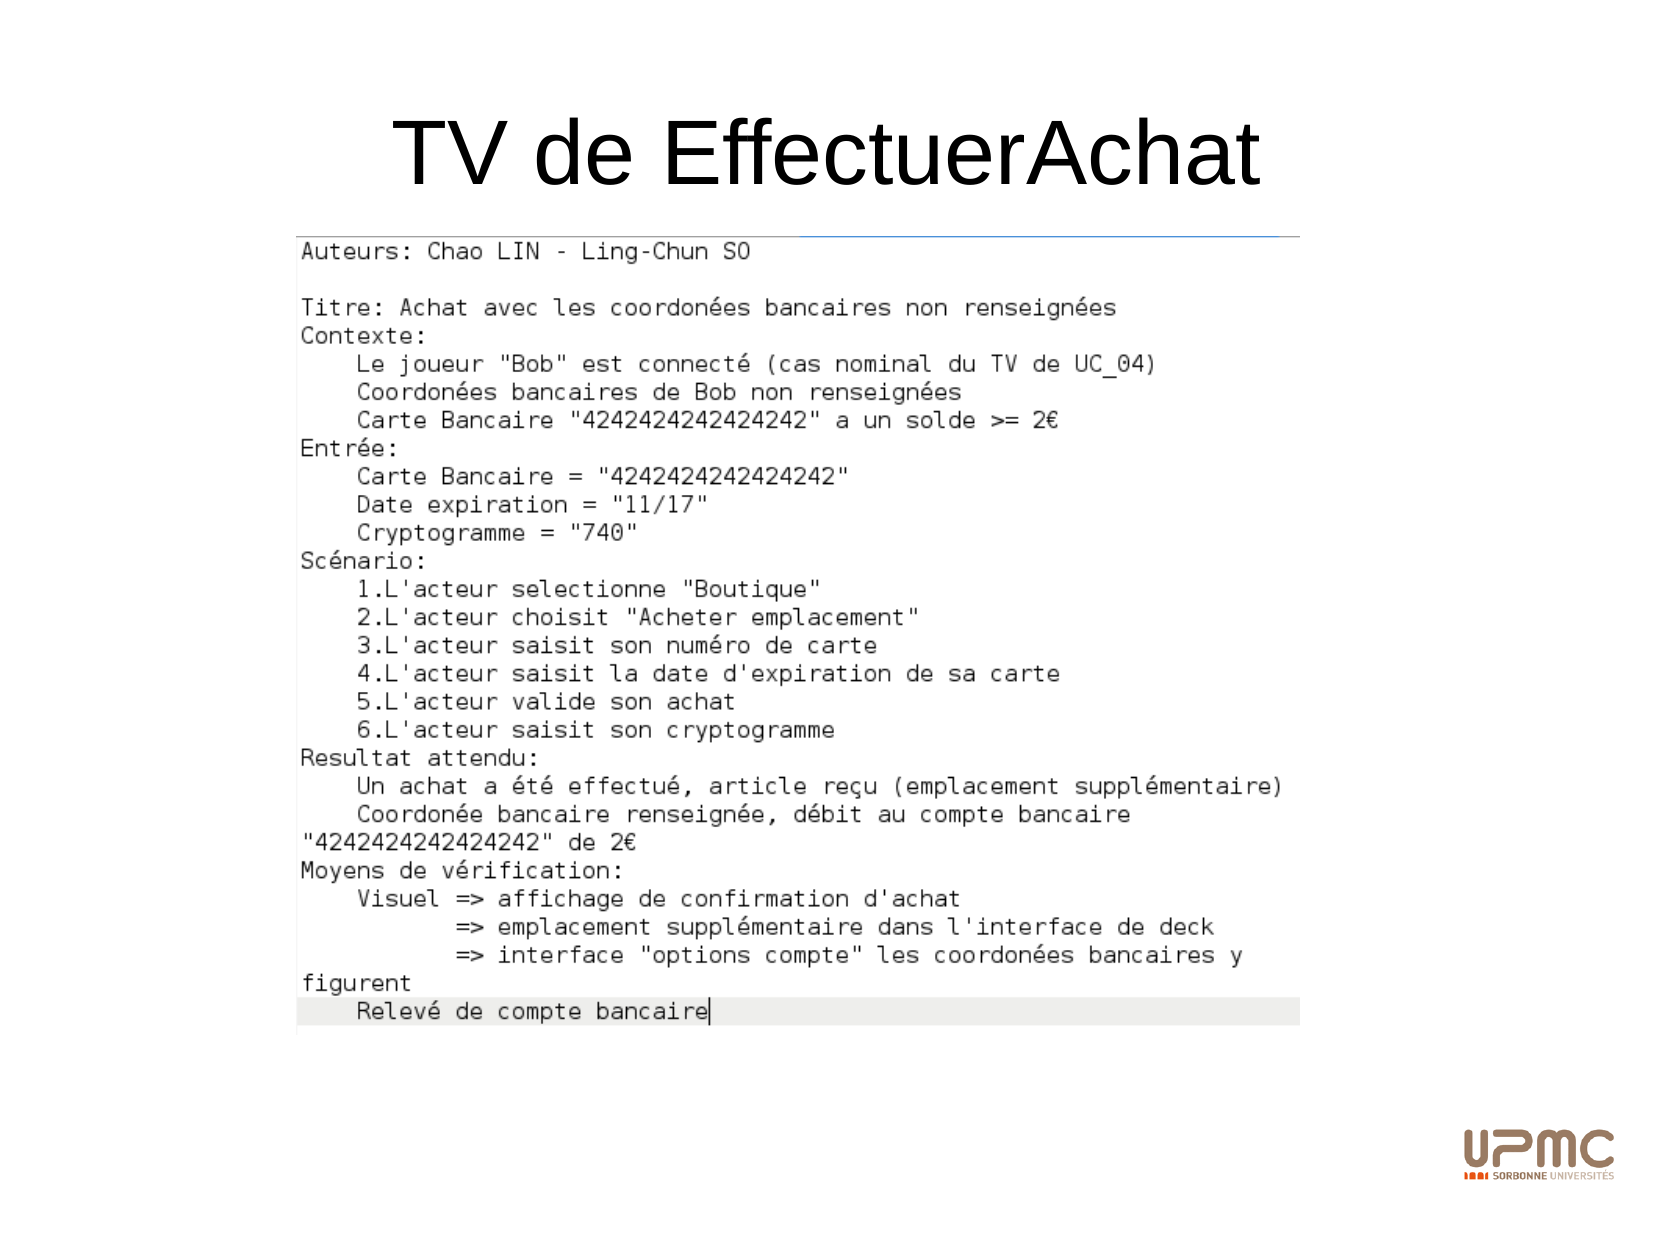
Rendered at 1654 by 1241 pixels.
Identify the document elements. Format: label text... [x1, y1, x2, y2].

title TV de EffectuerAchat [82, 49, 1571, 257]
picture [296, 236, 1300, 1035]
picture [1464, 1104, 1614, 1205]
